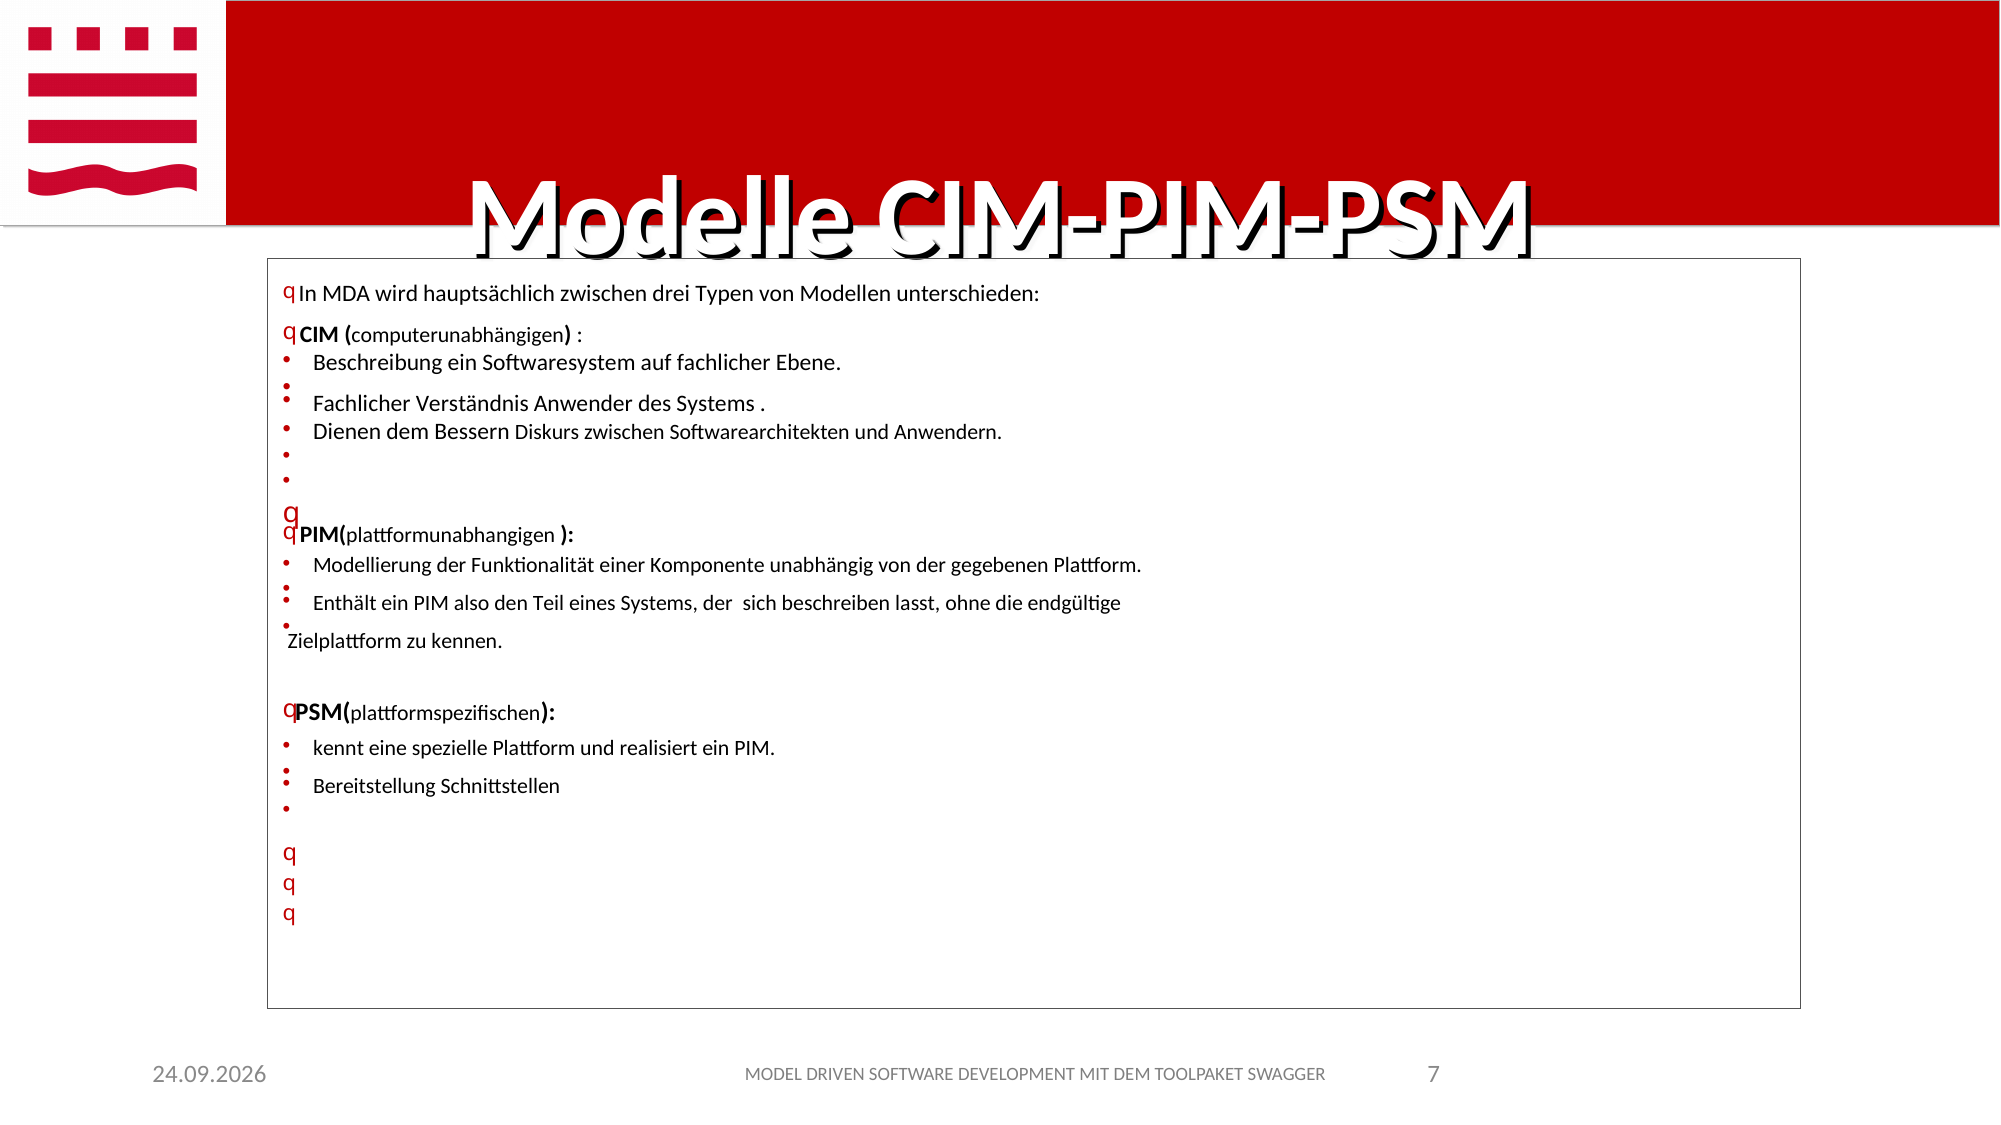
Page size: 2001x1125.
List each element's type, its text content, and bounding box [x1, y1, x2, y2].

list In MDA wird hauptsächlich zwischen drei Typen von Modellen unterschieden: CIM (computerunabhängigen) : Beschreibung ein Softwaresystem auf fachlicher Ebene. Fachlicher Verständnis Anwender des Systems . Dienen dem Bessern Diskurs zwischen Softwarearchitekten und Anwendern. PIM(plattformunabhangigen ): Modellierung der Funktionalität einer Komponente unabhängig von der gegebenen Plattform. Enthält ein PIM also den Teil eines Systems, der sich beschreiben lasst, ohne die endgültige Zielplattform zu kennen. PSM(plattformspezifischen): kennt eine spezielle Plattform und realisiert ein PIM. Bereitstellung Schnittstellen [267, 258, 1801, 1009]
text_box MODEL DRIVEN SOFTWARE DEVELOPMENT MIT DEM TOOLPAKET SWAGGER [587, 1042, 1412, 1103]
picture [0, 0, 226, 225]
text_box Modelle CIM-PIM-PSM [226, 0, 2000, 225]
text_box [1412, 1042, 1863, 1103]
text_box 24.01.2018 [137, 1042, 587, 1103]
